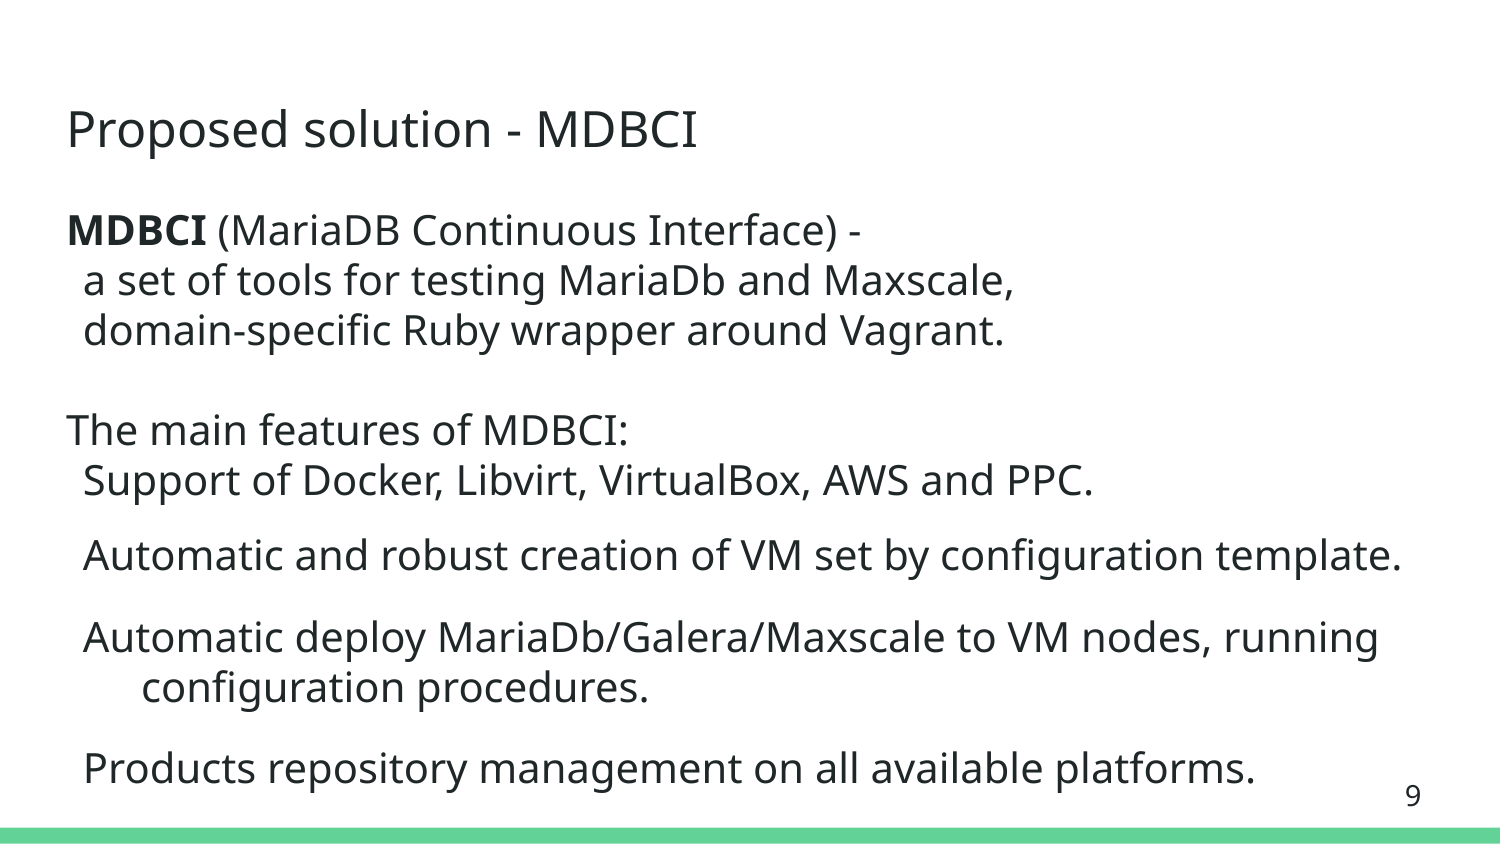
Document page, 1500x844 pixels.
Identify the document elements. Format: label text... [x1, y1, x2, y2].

title Proposed solution - MDBCI [51, 72, 1449, 167]
list MDBCI (MariaDB Continuous Interface) - a set of tools for testing MariaDb and Maxscale, domain-specific Ruby wrapper around Vagrant. The main features of MDBCI: Support of Docker, Libvirt, VirtualBox, AWS and PPC. Automatic and robust creation of VM set by configuration template. Automatic deploy MariaDb/Galera/Maxscale to VM nodes, running configuration procedures. Products repository management on all available platforms. [51, 189, 1449, 844]
slide_number <number> [1389, 764, 1480, 830]
